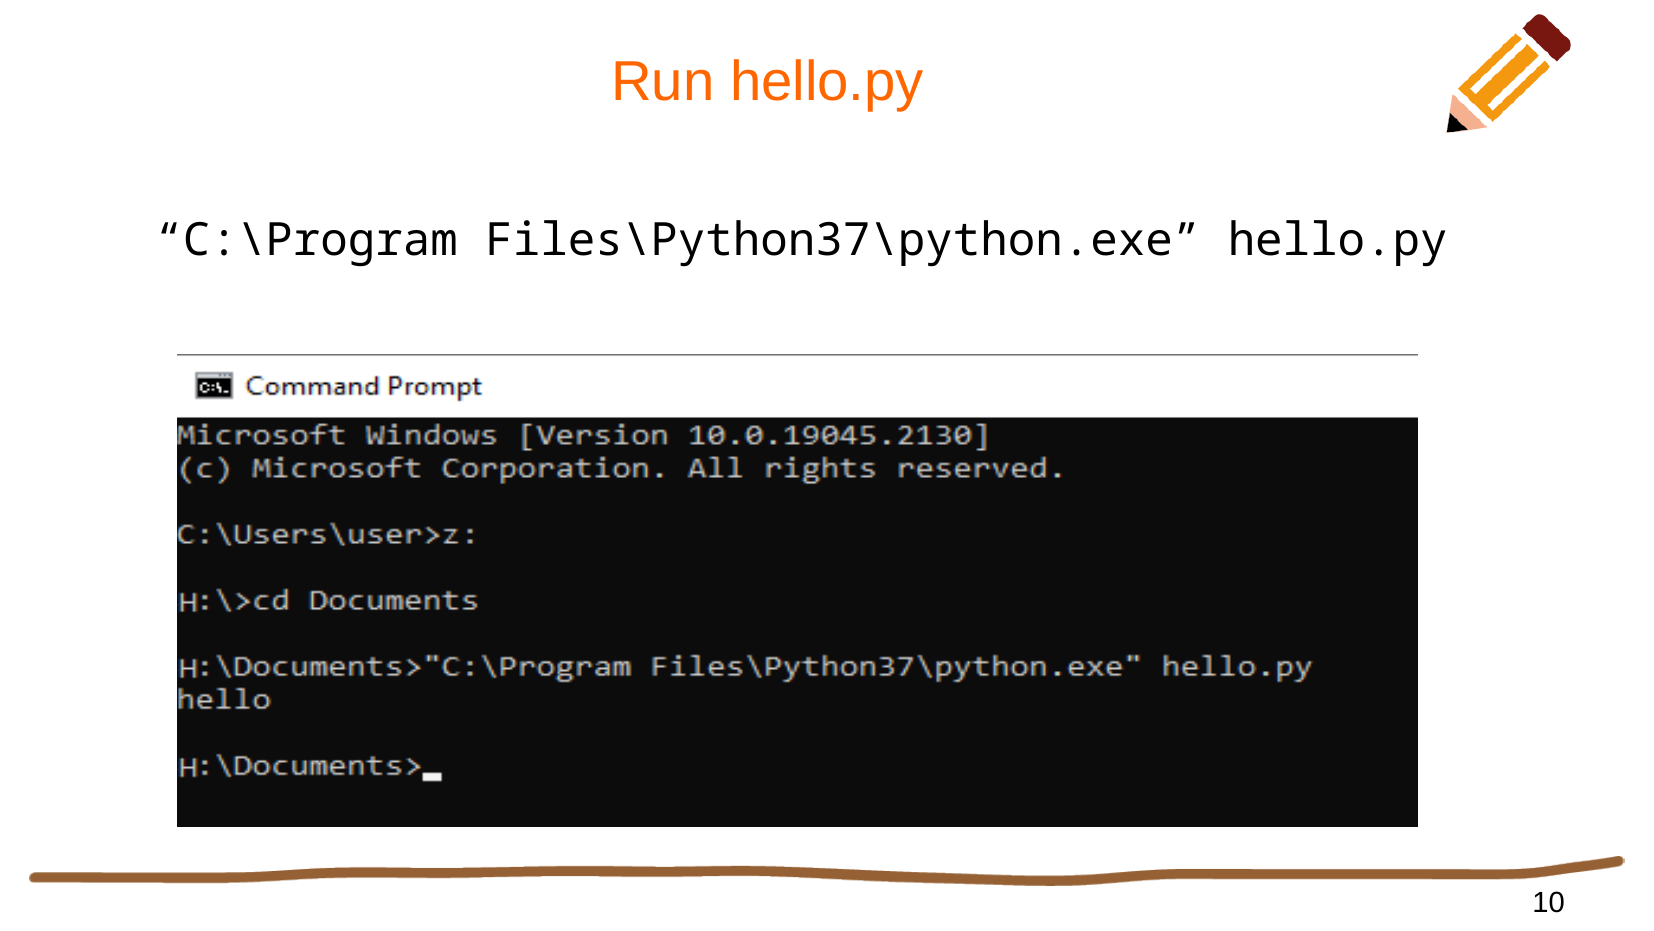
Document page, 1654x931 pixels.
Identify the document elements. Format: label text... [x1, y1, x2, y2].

list “C:\Program Files\Python37\python.exe” hello.py [29, 206, 1625, 414]
picture [1446, 14, 1571, 133]
title Run hello.py [88, 29, 1447, 133]
picture [29, 856, 1625, 886]
picture [177, 354, 1418, 827]
